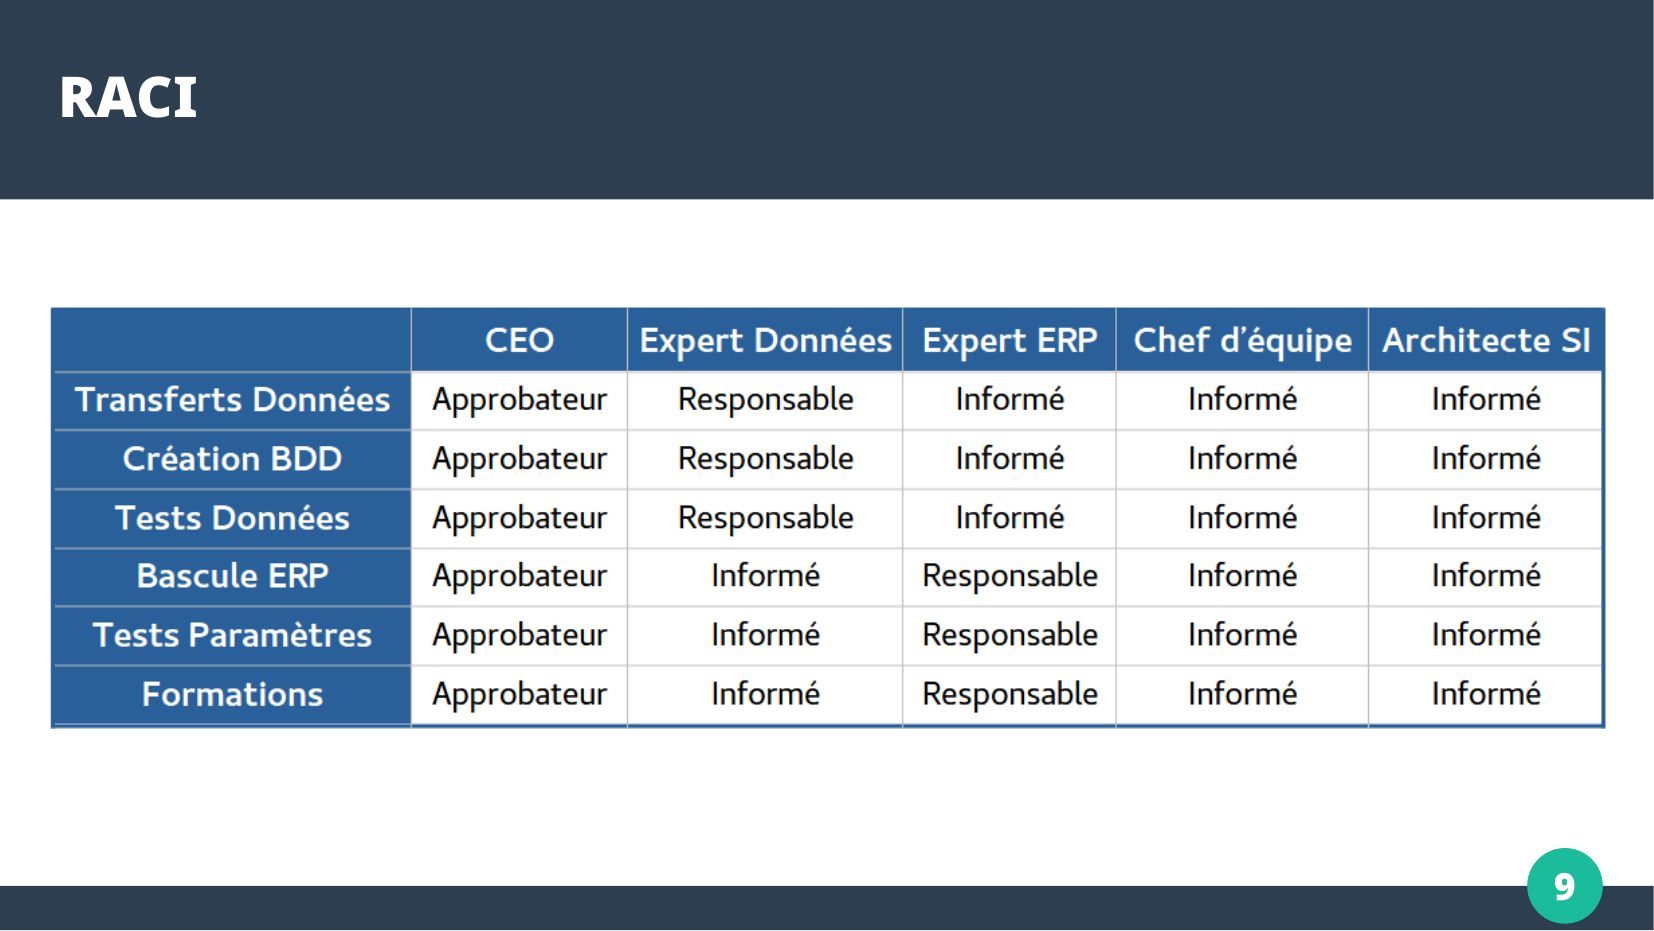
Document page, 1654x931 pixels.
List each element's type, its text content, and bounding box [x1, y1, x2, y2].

title RACI [59, 37, 1595, 155]
picture [47, 301, 1611, 733]
